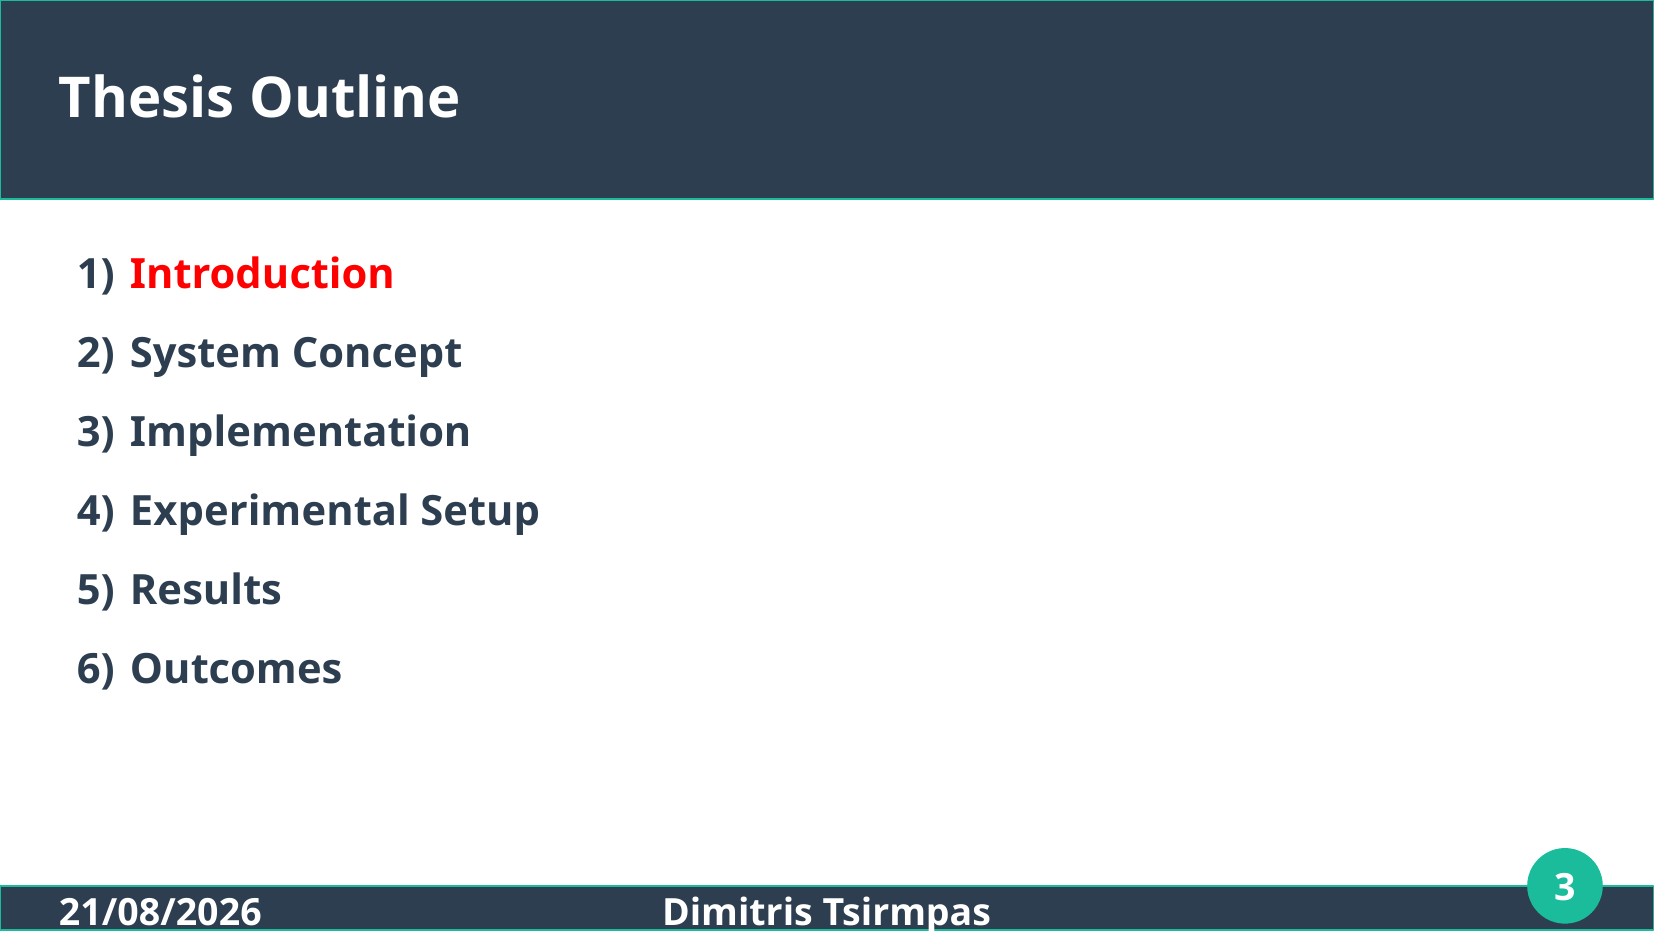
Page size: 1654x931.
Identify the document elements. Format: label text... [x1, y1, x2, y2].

list Introduction System Concept Implementation Experimental Setup Results Outcomes [59, 243, 1595, 864]
title Thesis Outline [59, 37, 1595, 155]
